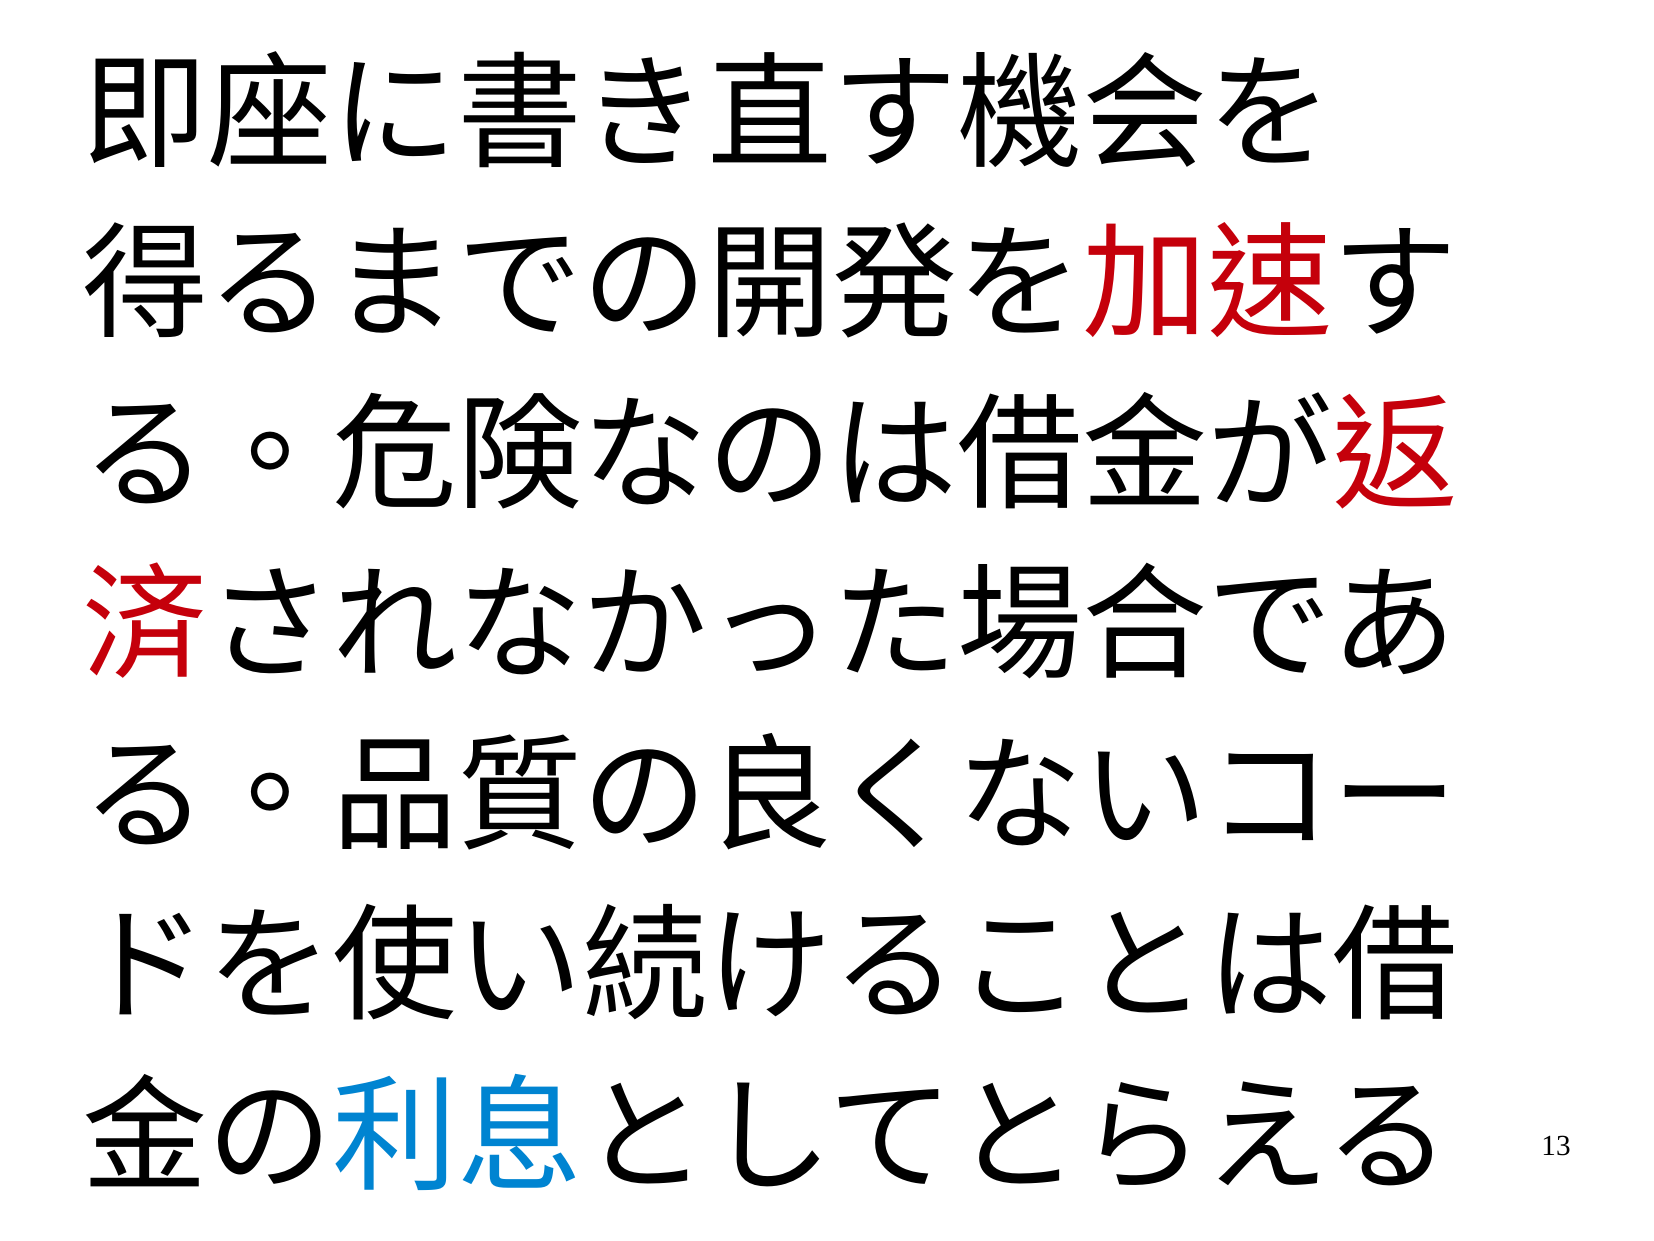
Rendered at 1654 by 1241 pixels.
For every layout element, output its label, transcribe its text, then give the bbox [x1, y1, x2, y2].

subtitle 小さな負債は代価を得て 即座に書き直す機会を 得るまでの開発を加速する。危険なのは借金が返済されなかった場合である。品質の良くないコードを使い続けることは借金の利息としてとらえることができる。 [82, 81, 1571, 1159]
